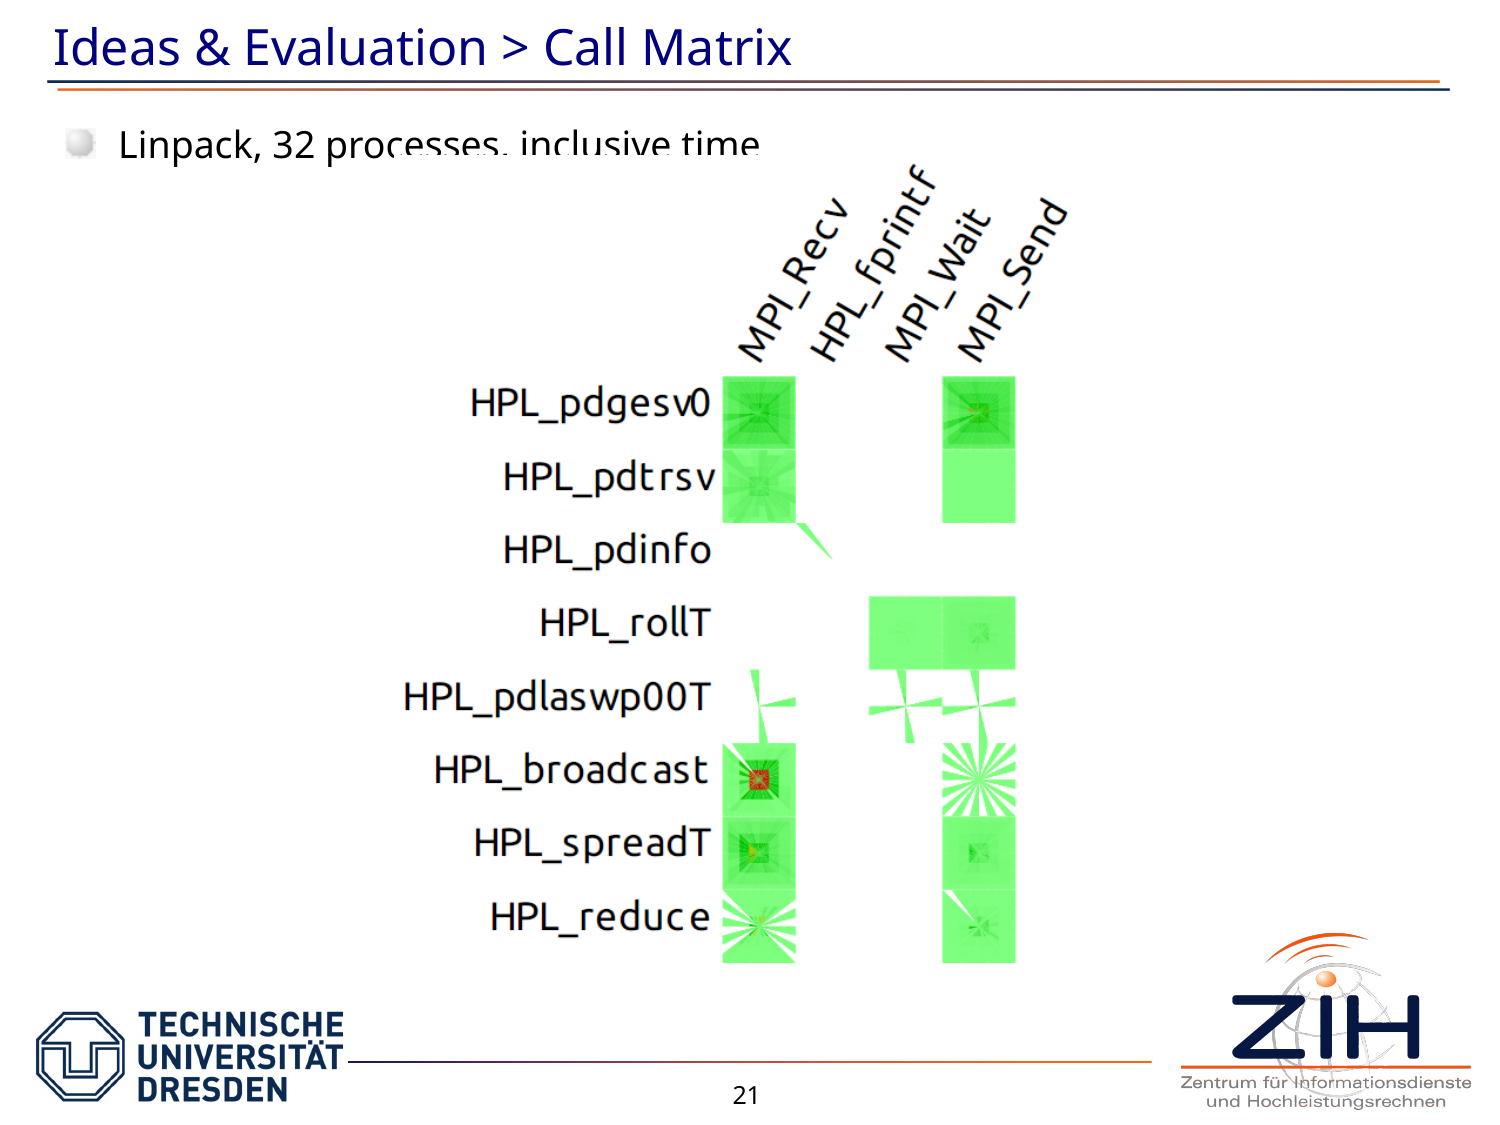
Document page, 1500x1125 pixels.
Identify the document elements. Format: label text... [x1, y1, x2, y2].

list Linpack, 32 processes, inclusive time [29, 118, 1418, 771]
picture [394, 155, 1106, 970]
picture [47, 80, 1450, 91]
picture [1181, 933, 1471, 1110]
title Ideas & Evaluation > Call Matrix [53, 12, 1453, 81]
picture [35, 1011, 343, 1102]
